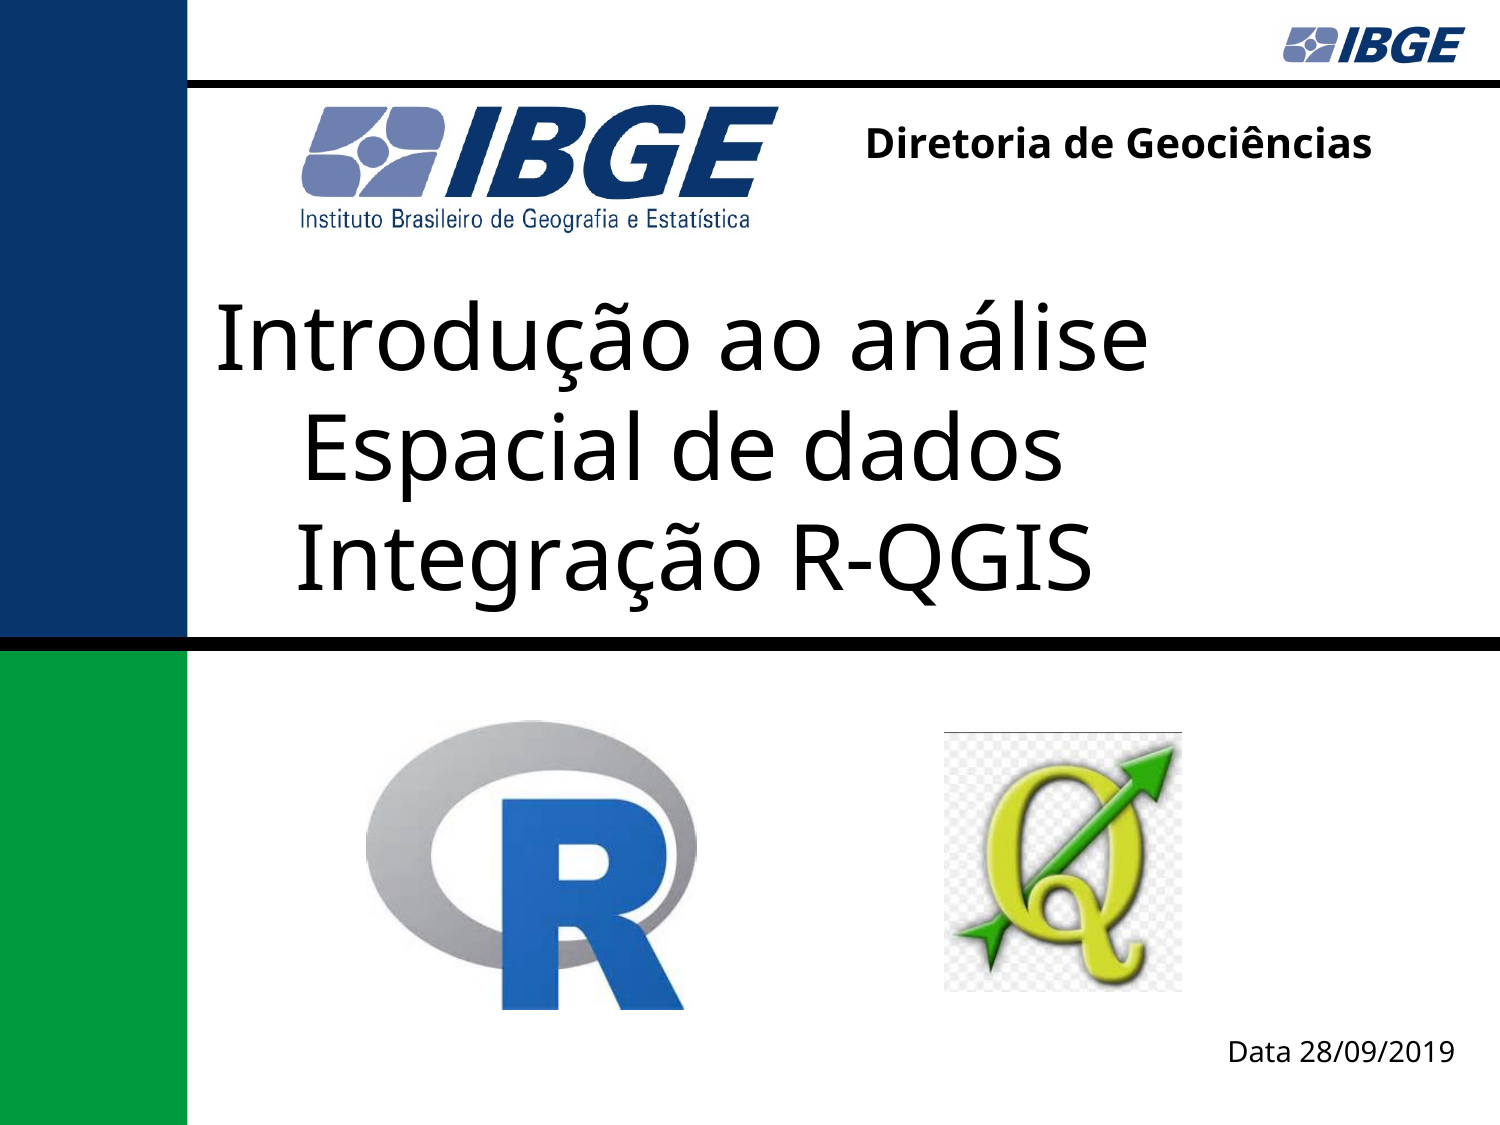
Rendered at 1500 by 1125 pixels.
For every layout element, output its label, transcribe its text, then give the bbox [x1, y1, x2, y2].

text_box Data 28/09/2019 [1212, 1025, 1471, 1076]
text_box Introdução ao análise Espacial de dados Integração R-QGIS [200, 271, 1191, 617]
picture [366, 720, 697, 1010]
picture [1273, 20, 1468, 64]
picture [944, 732, 1182, 992]
text_box [0, 0, 1500, 1125]
picture [275, 88, 785, 240]
text_box Diretoria de Geociências [849, 108, 1438, 175]
